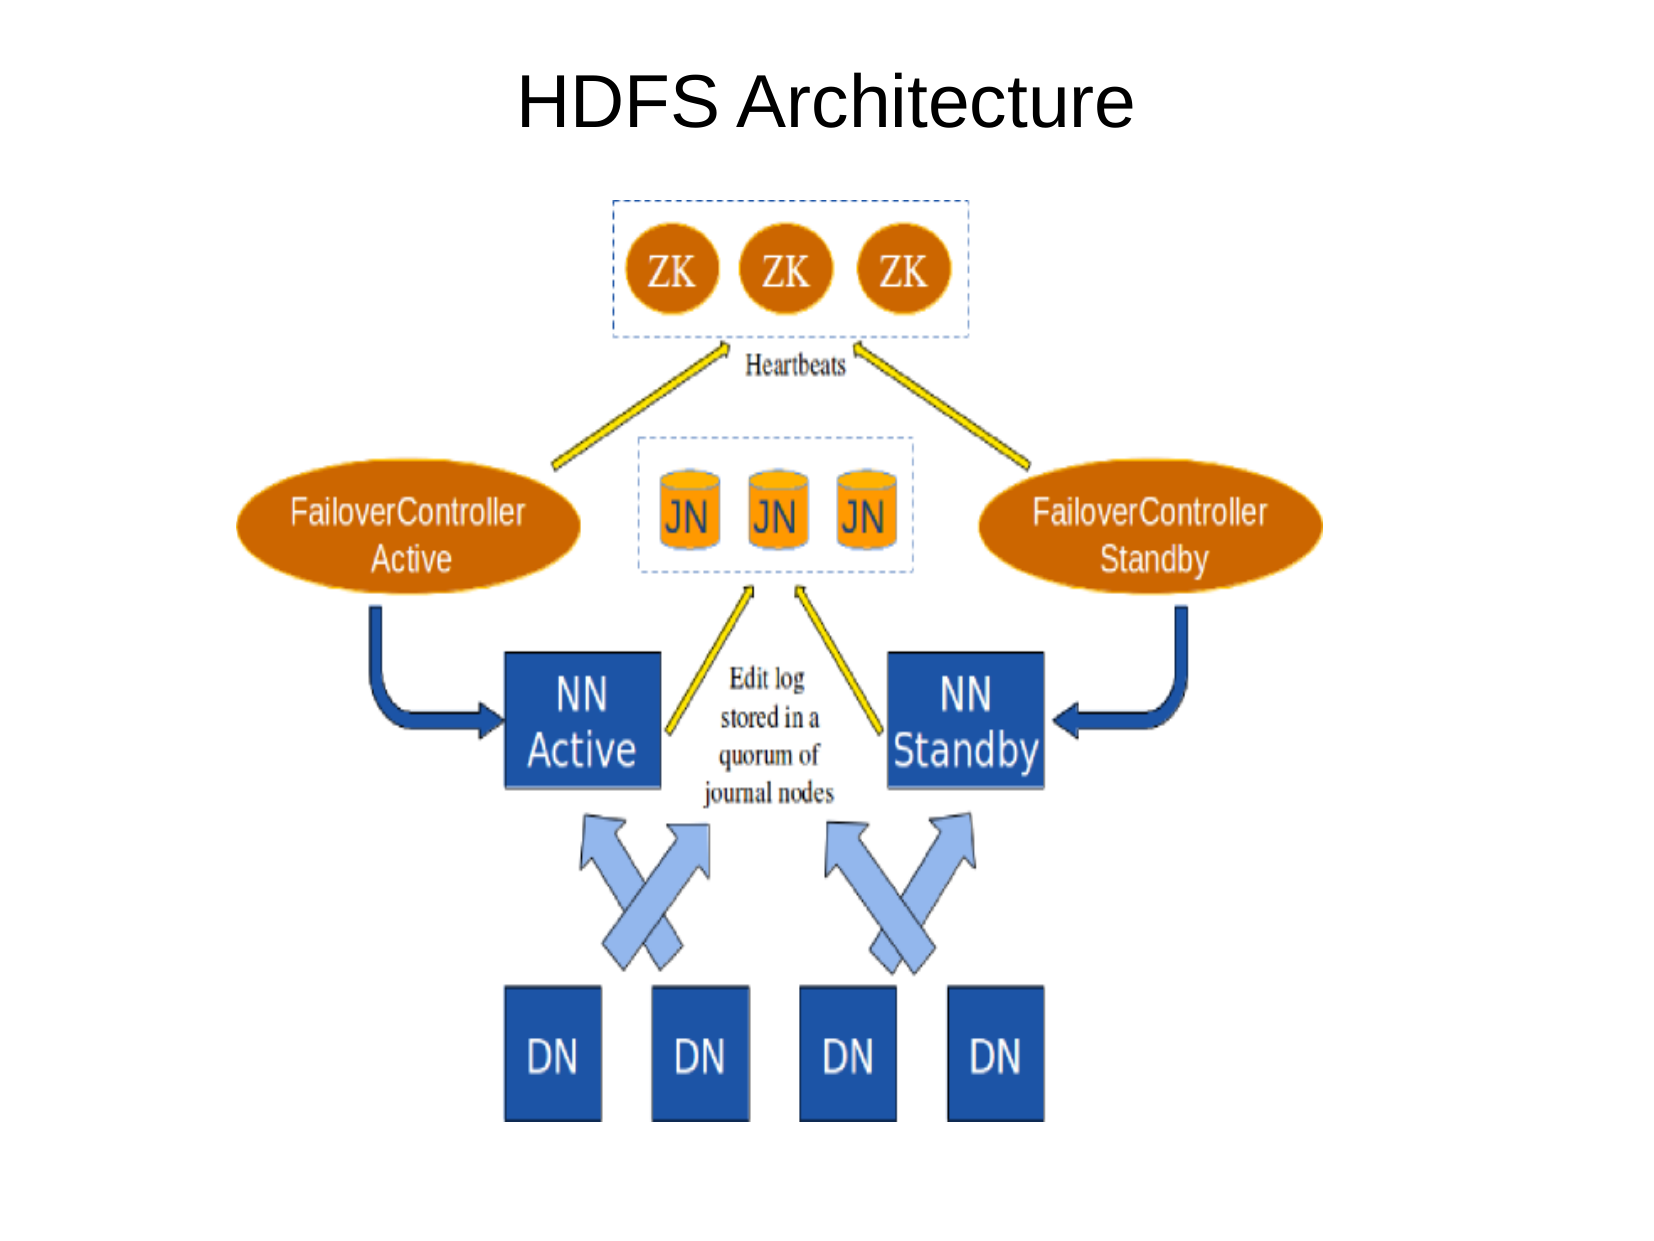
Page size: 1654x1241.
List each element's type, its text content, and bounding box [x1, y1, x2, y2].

title HDFS Architecture [82, 49, 1571, 257]
picture [236, 200, 1323, 1123]
